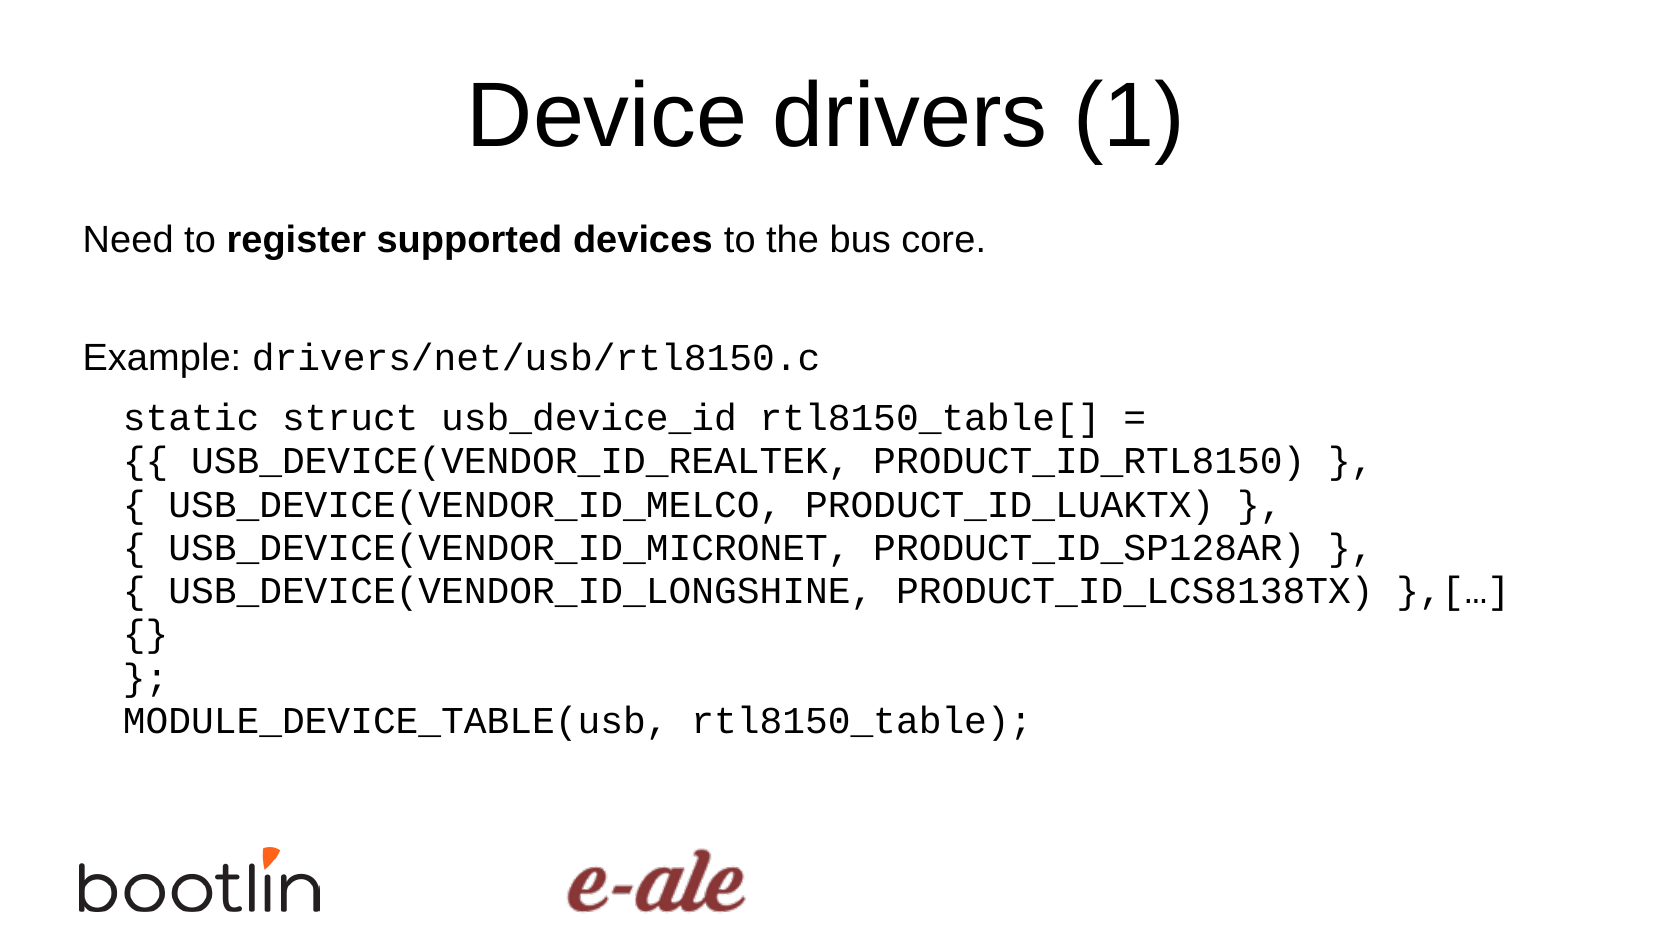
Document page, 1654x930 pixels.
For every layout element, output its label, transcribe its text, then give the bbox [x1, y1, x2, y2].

list Need to register supported devices to the bus core. Example: drivers/net/usb/rtl8150.c static struct usb_device_id rtl8150_table[] = {{ USB_DEVICE(VENDOR_ID_REALTEK, PRODUCT_ID_RTL8150) },{ USB_DEVICE(VENDOR_ID_MELCO, PRODUCT_ID_LUAKTX) },{ USB_DEVICE(VENDOR_ID_MICRONET, PRODUCT_ID_SP128AR) },{ USB_DEVICE(VENDOR_ID_LONGSHINE, PRODUCT_ID_LCS8138TX) },[…] {} }; MODULE_DEVICE_TABLE(usb, rtl8150_table); [82, 217, 1571, 757]
picture [565, 847, 749, 915]
title Device drivers (1) [82, 37, 1571, 193]
picture [79, 847, 320, 912]
